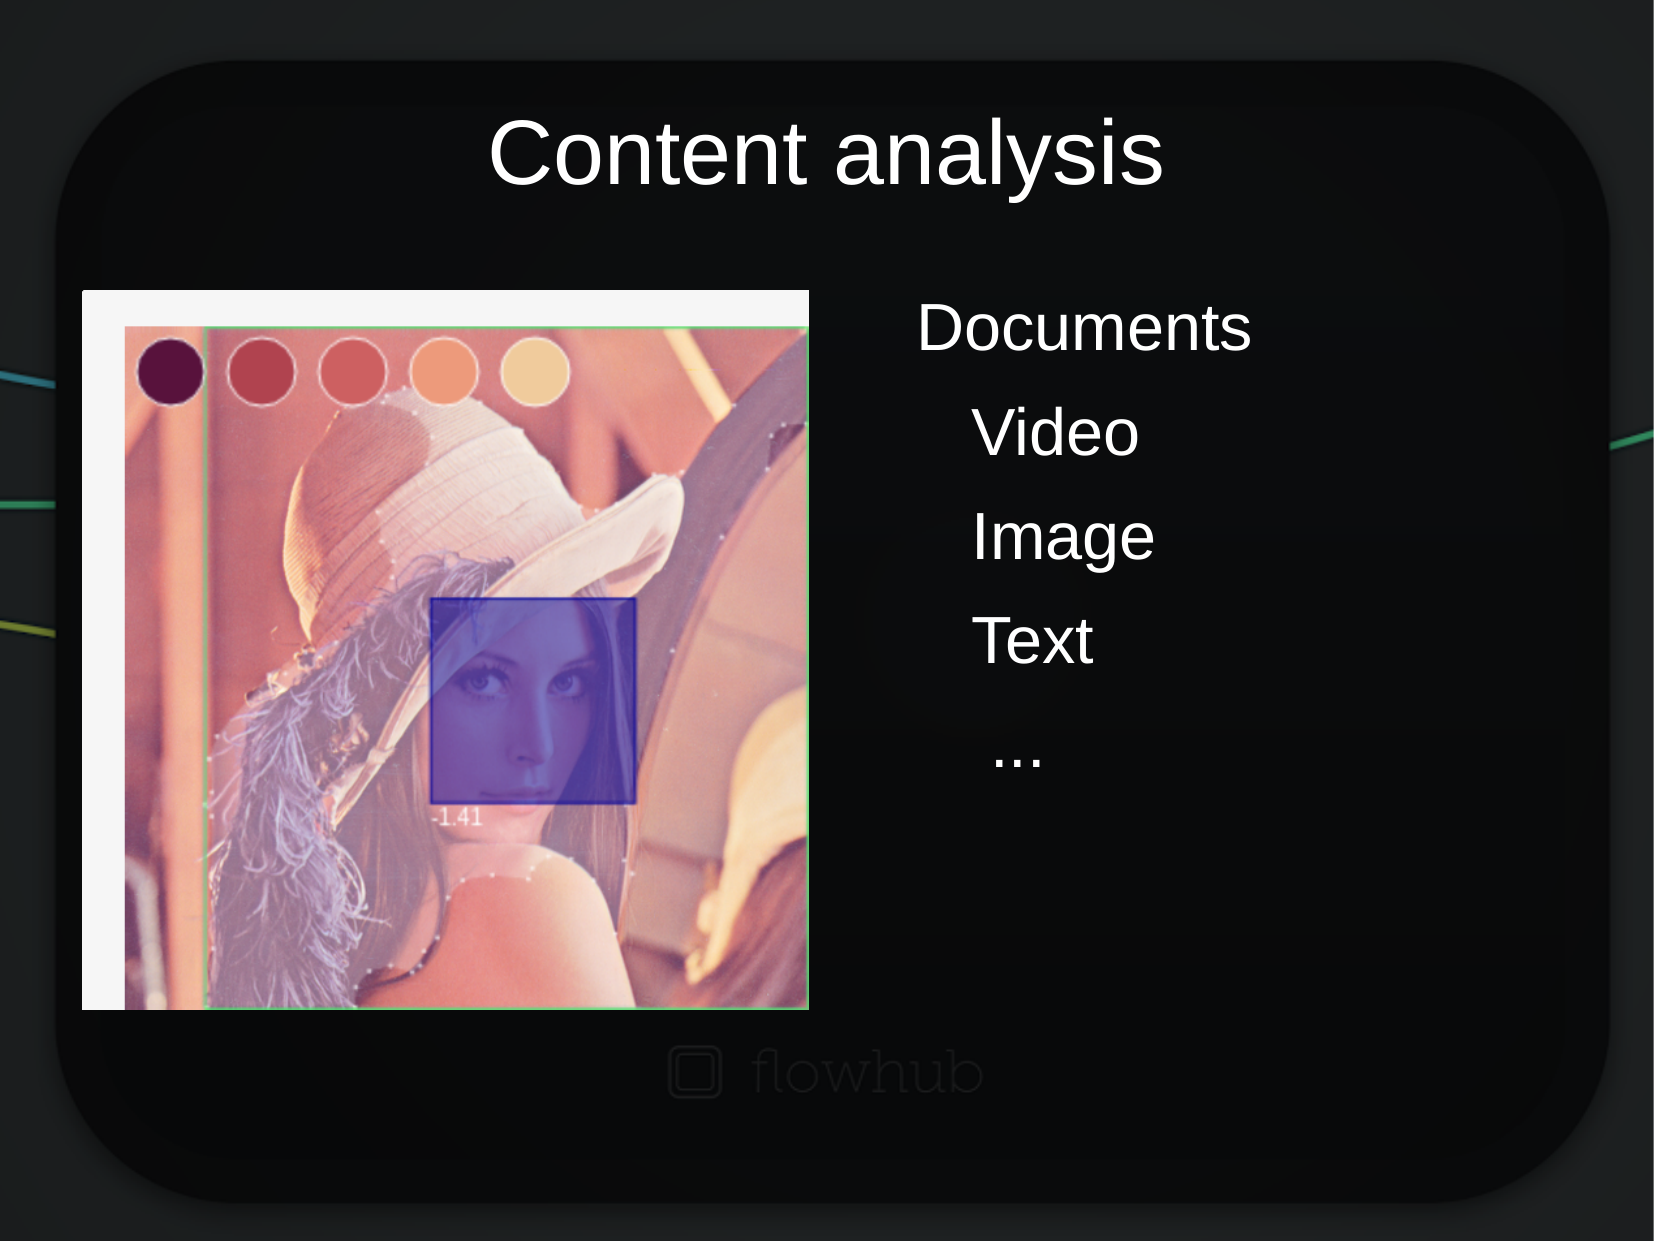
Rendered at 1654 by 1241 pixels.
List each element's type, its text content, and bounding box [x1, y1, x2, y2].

list Documents Video Image Text ... [845, 290, 1572, 1010]
title Content analysis [82, 49, 1571, 257]
picture [0, 0, 1654, 1241]
